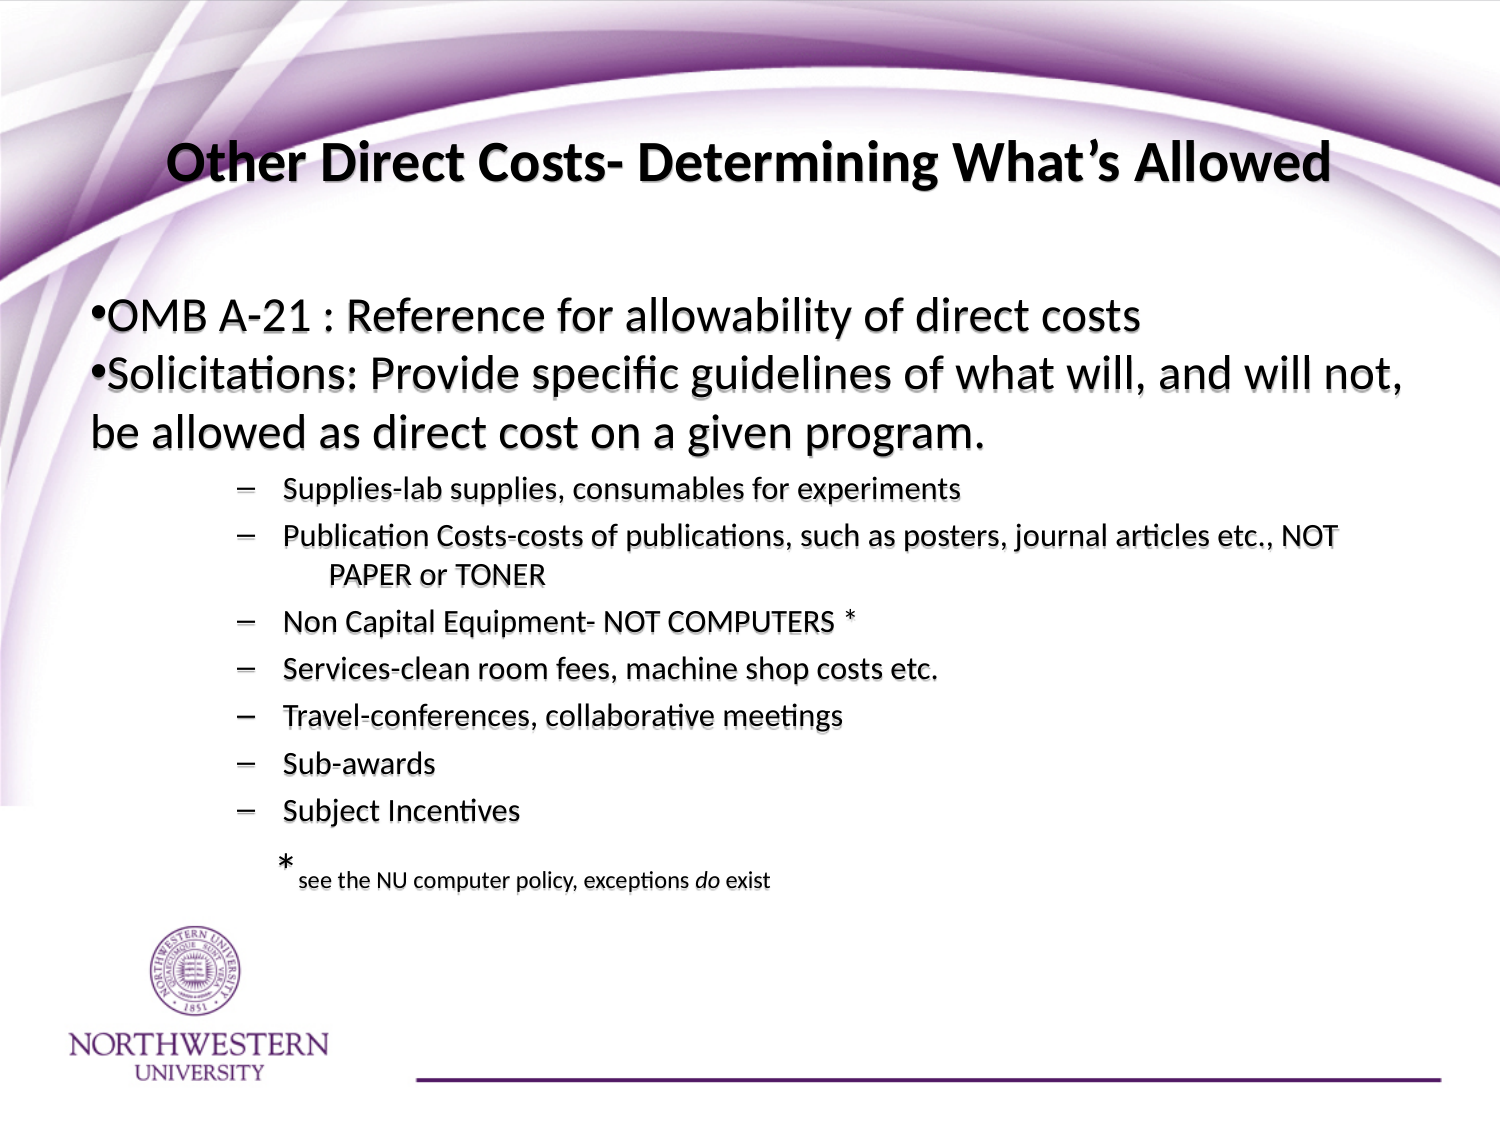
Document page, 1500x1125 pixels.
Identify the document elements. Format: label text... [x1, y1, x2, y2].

list OMB A-21 : Reference for allowability of direct costs Solicitations: Provide specific guidelines of what will, and will not, be allowed as direct cost on a given program. Supplies-lab supplies, consumables for experiments Publication Costs-costs of publications, such as posters, journal articles etc., NOT PAPER or TONER Non Capital Equipment- NOT COMPUTERS * Services-clean room fees, machine shop costs etc. Travel-conferences, collaborative meetings Sub-awards Subject Incentives *see the NU computer policy, exceptions do exist [75, 274, 1426, 912]
title Other Direct Costs- Determining What’s Allowed [75, 101, 1426, 215]
